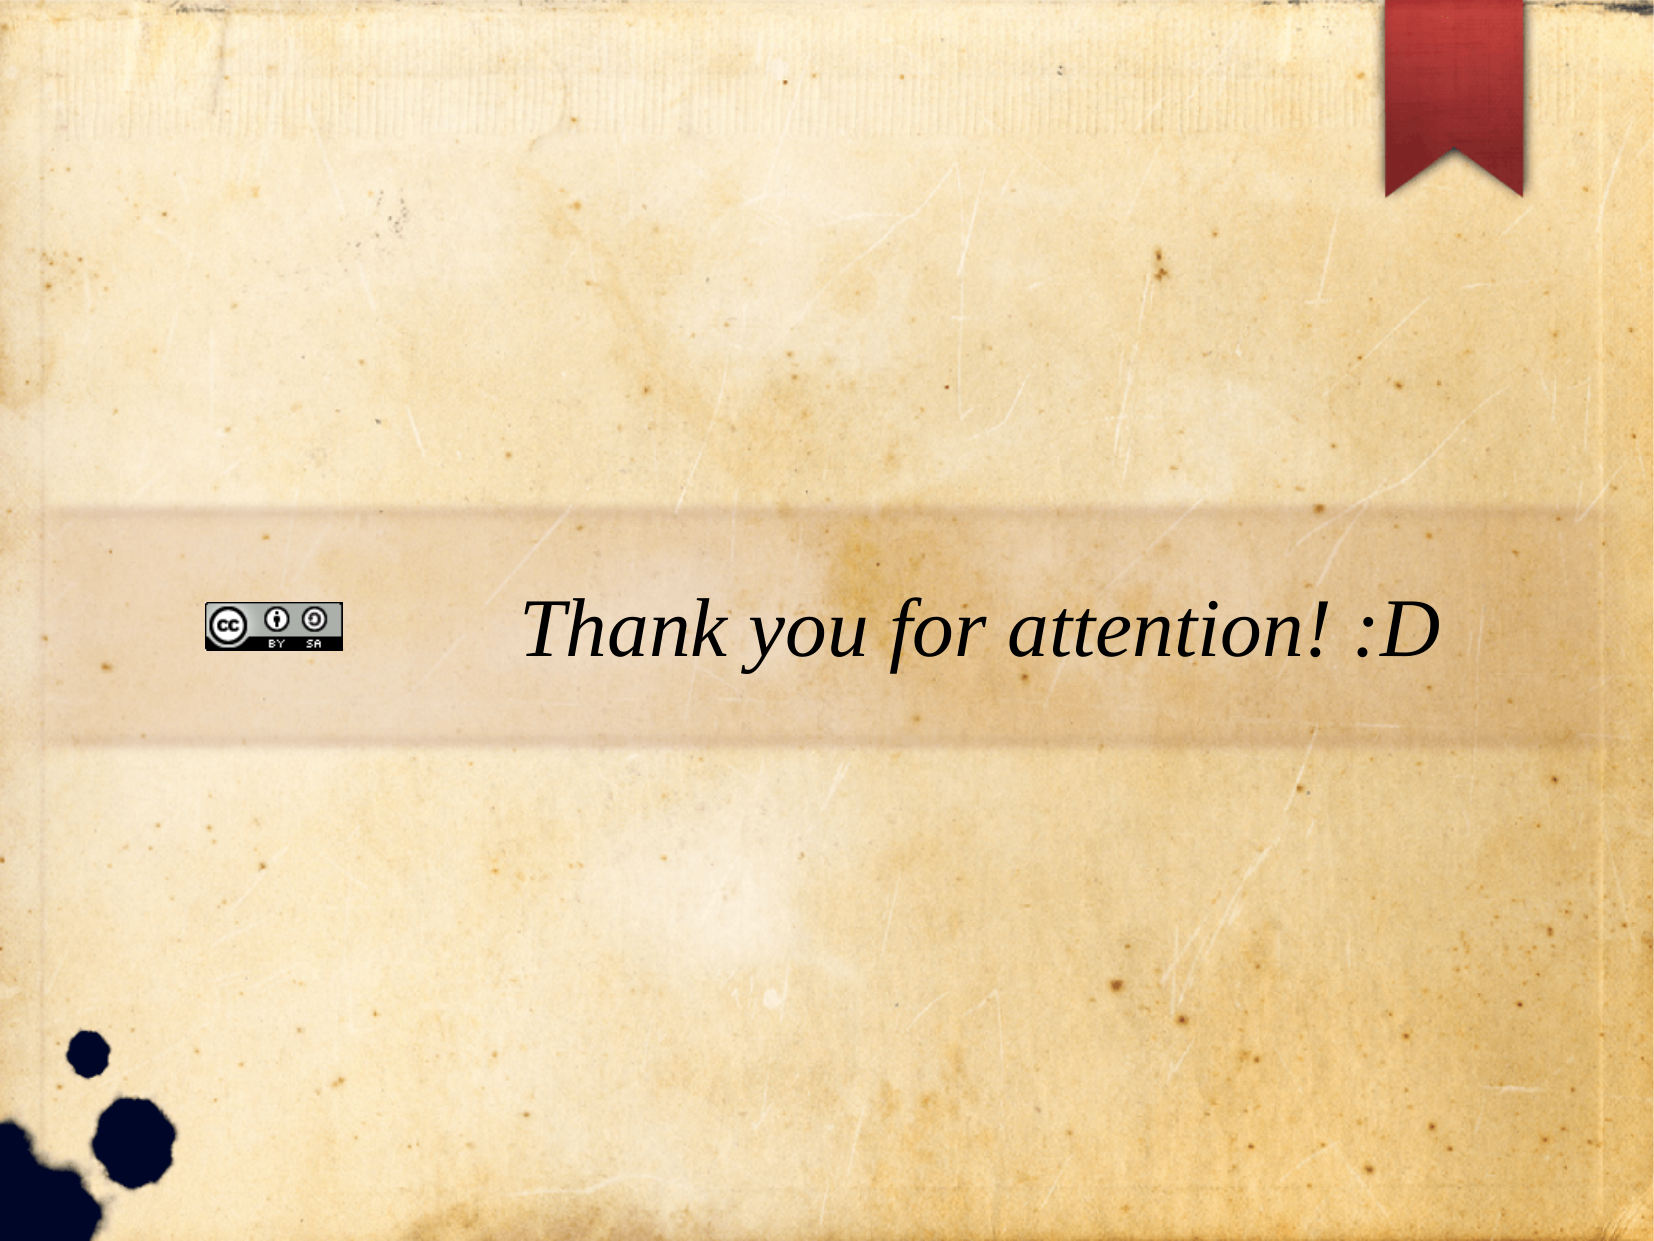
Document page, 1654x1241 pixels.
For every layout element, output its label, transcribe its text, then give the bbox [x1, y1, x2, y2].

title Thank you for attention! :D [431, 519, 1530, 727]
picture [205, 602, 343, 651]
